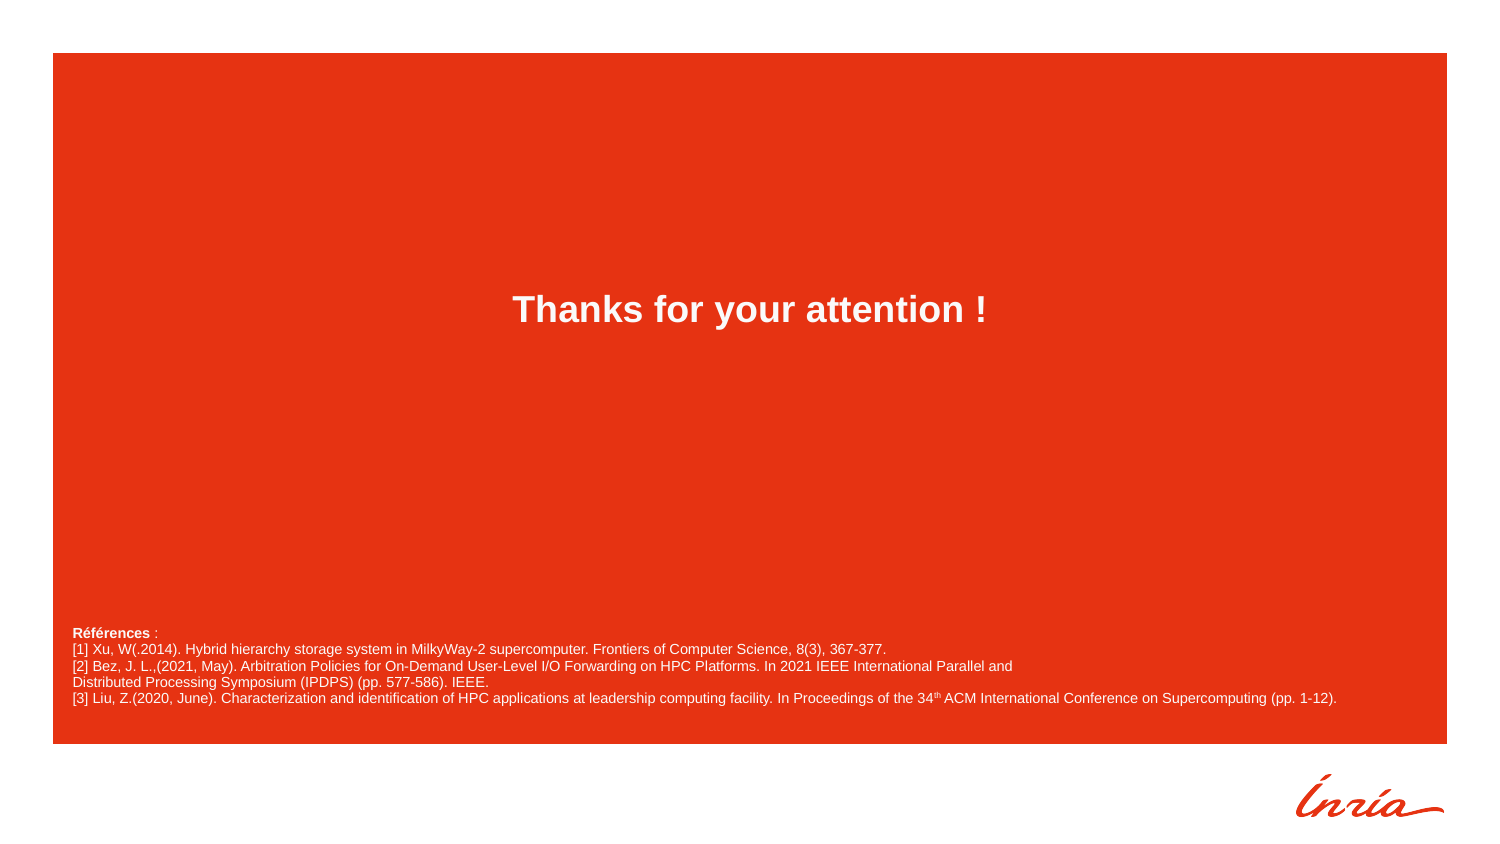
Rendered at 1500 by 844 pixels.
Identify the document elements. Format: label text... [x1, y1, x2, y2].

text_box Thanks for your attention ! [318, 281, 1182, 339]
text_box Références : [1] Xu, W(.2014). Hybrid hierarchy storage system in MilkyWay-2 supercomputer. Frontiers of Computer Science, 8(3), 367-377. [2] Bez, J. L.,(2021, May). Arbitration Policies for On-Demand User-Level I/O Forwarding on HPC Platforms. In 2021 IEEE International Parallel and Distributed Processing Symposium (IPDPS) (pp. 577-586). IEEE. [3] Liu, Z.(2020, June). Characterization and identification of HPC applications at leadership computing facility. In Proceedings of the 34th ACM International Conference on Supercomputing (pp. 1-12). [57, 617, 1431, 731]
picture [1289, 767, 1451, 824]
